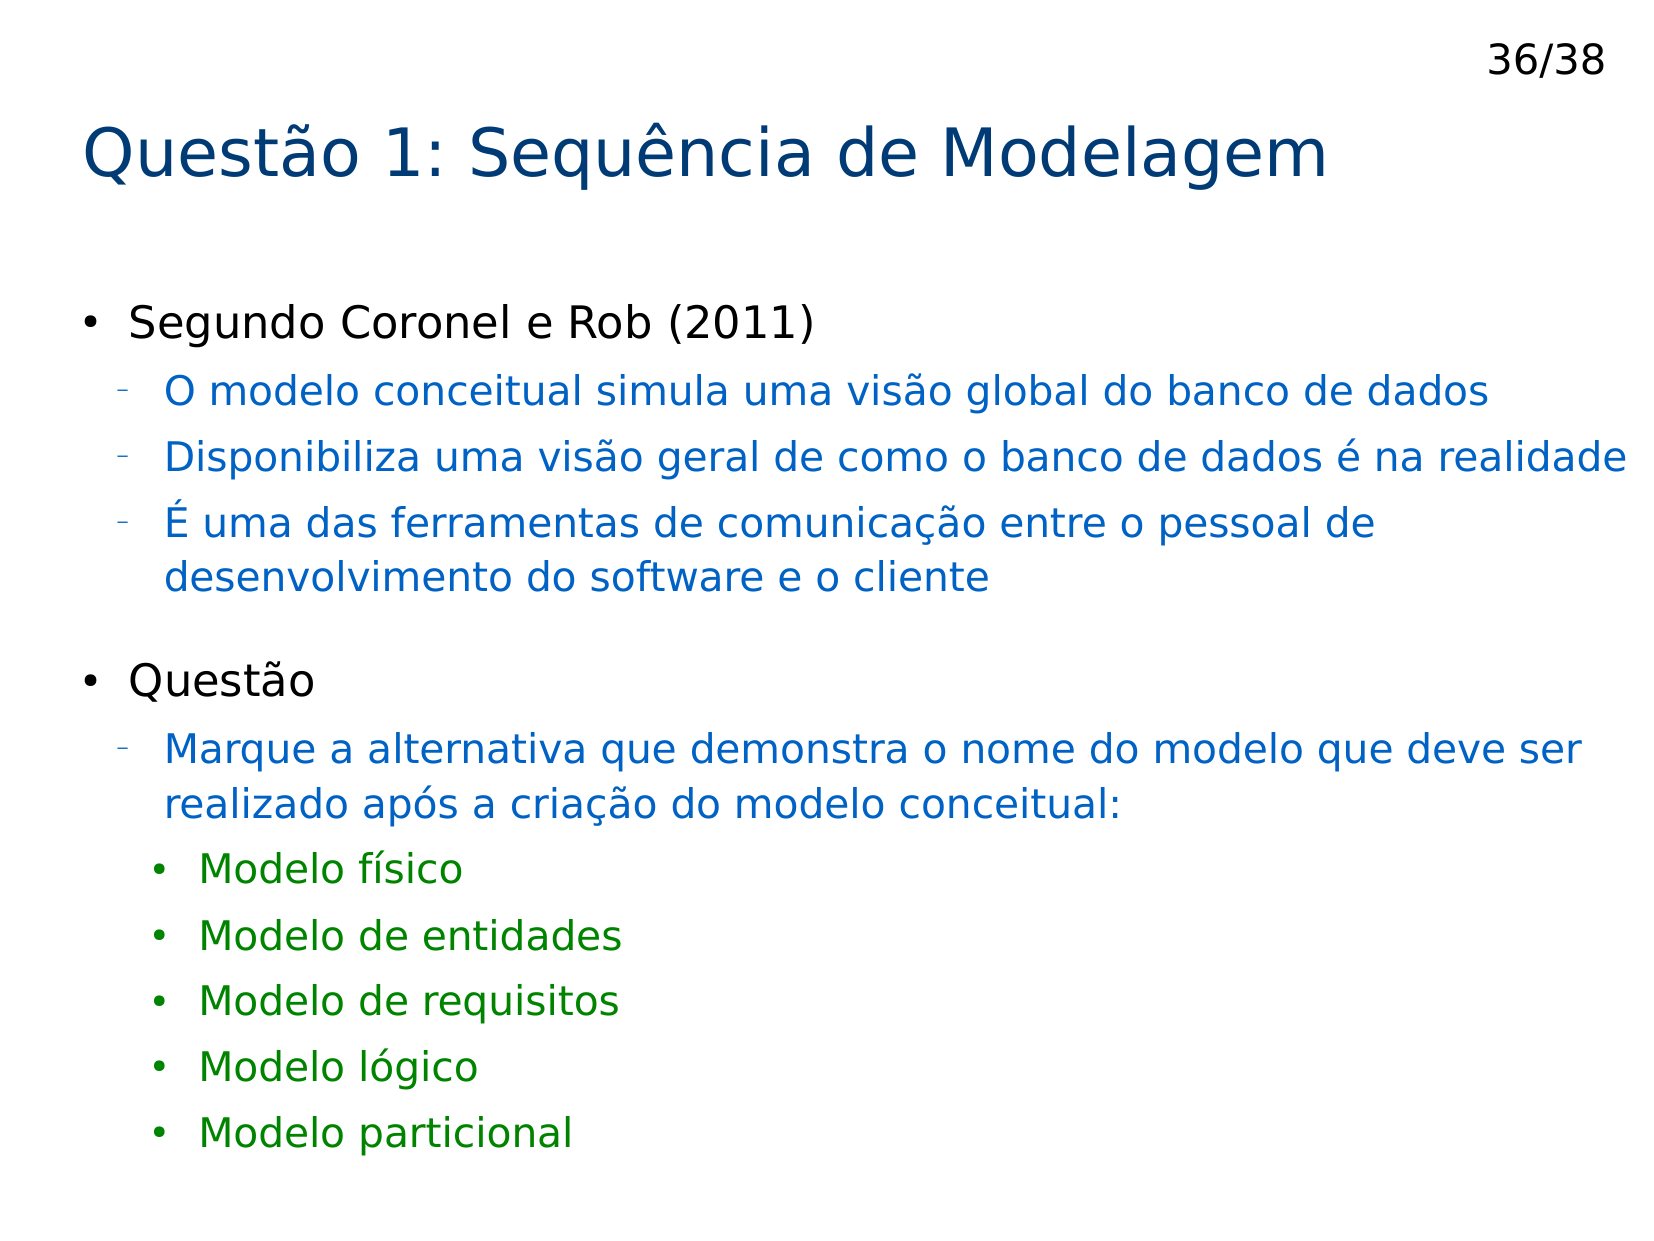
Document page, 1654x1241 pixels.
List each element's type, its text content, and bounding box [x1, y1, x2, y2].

title Questão 1: Sequência de Modelagem [82, 82, 1571, 224]
list Segundo Coronel e Rob (2011) O modelo conceitual simula uma visão global do banco de dados Disponibiliza uma visão geral de como o banco de dados é na realidade É uma das ferramentas de comunicação entre o pessoal de desenvolvimento do software e o cliente Questão Marque a alternativa que demonstra o nome do modelo que deve ser realizado após a criação do modelo conceitual: Modelo físico Modelo de entidades Modelo de requisitos Modelo lógico Modelo particional [82, 289, 1636, 1220]
